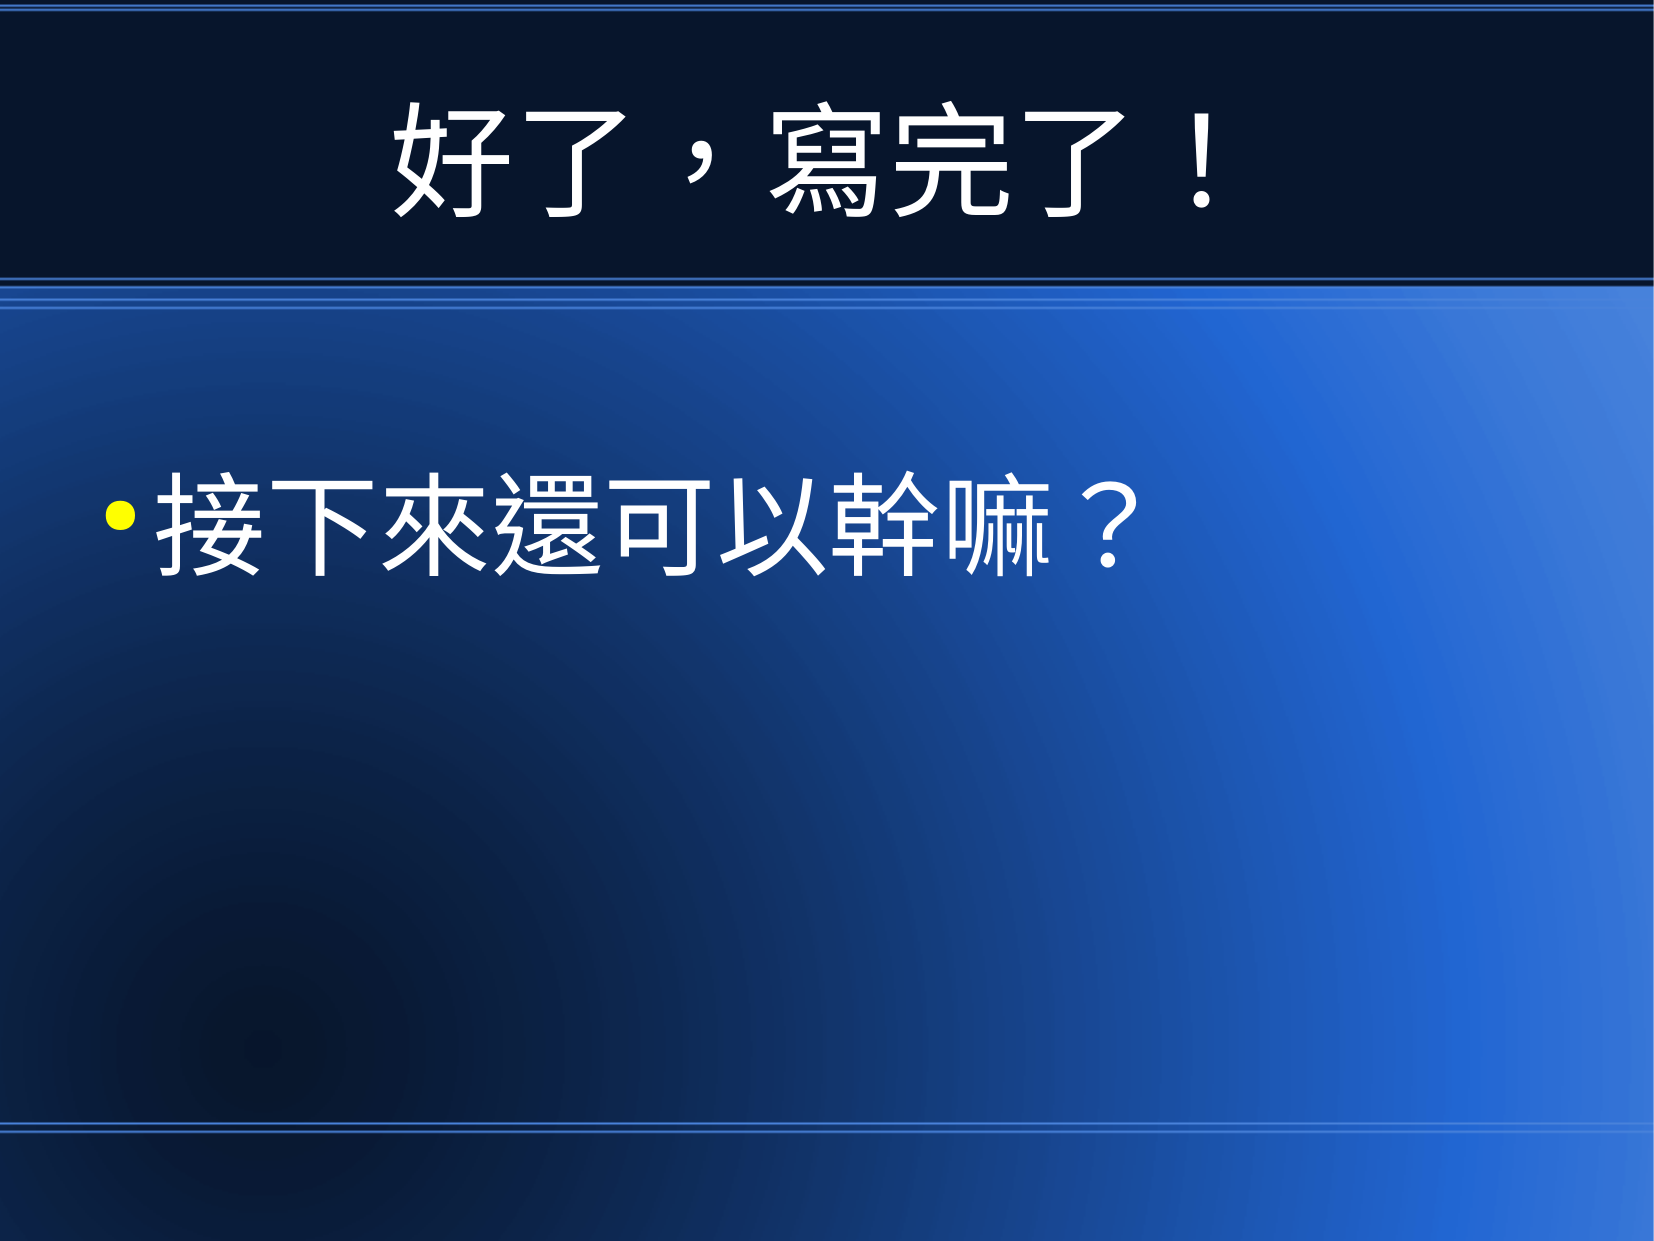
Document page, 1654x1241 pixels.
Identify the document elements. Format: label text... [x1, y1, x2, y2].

picture [0, 0, 1654, 1241]
list 接下來還可以幹嘛？ [82, 355, 1571, 1241]
title 好了，寫完了！ [82, 49, 1571, 257]
